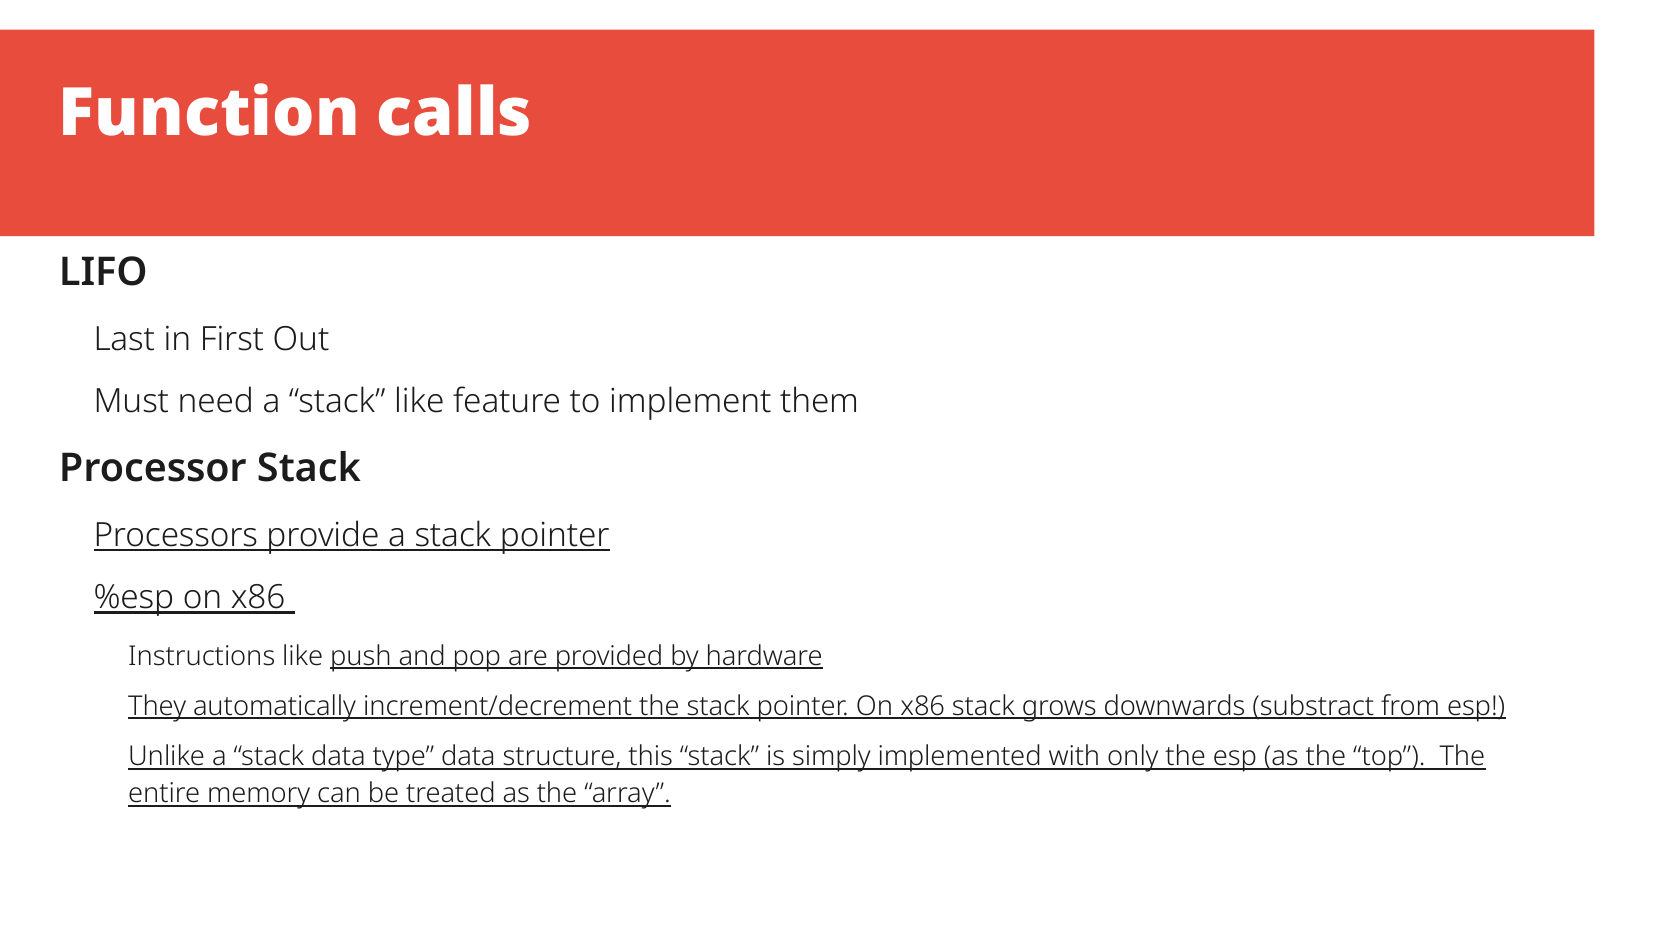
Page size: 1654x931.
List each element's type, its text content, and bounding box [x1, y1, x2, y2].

list LIFO Last in First Out Must need a “stack” like feature to implement them Processor Stack Processors provide a stack pointer %esp on x86 Instructions like push and pop are provided by hardware They automatically increment/decrement the stack pointer. On x86 stack grows downwards (substract from esp!) Unlike a “stack data type” data structure, this “stack” is simply implemented with only the esp (as the “top”). The entire memory can be treated as the “array”. [59, 243, 1565, 820]
title Function calls [59, 44, 1595, 156]
